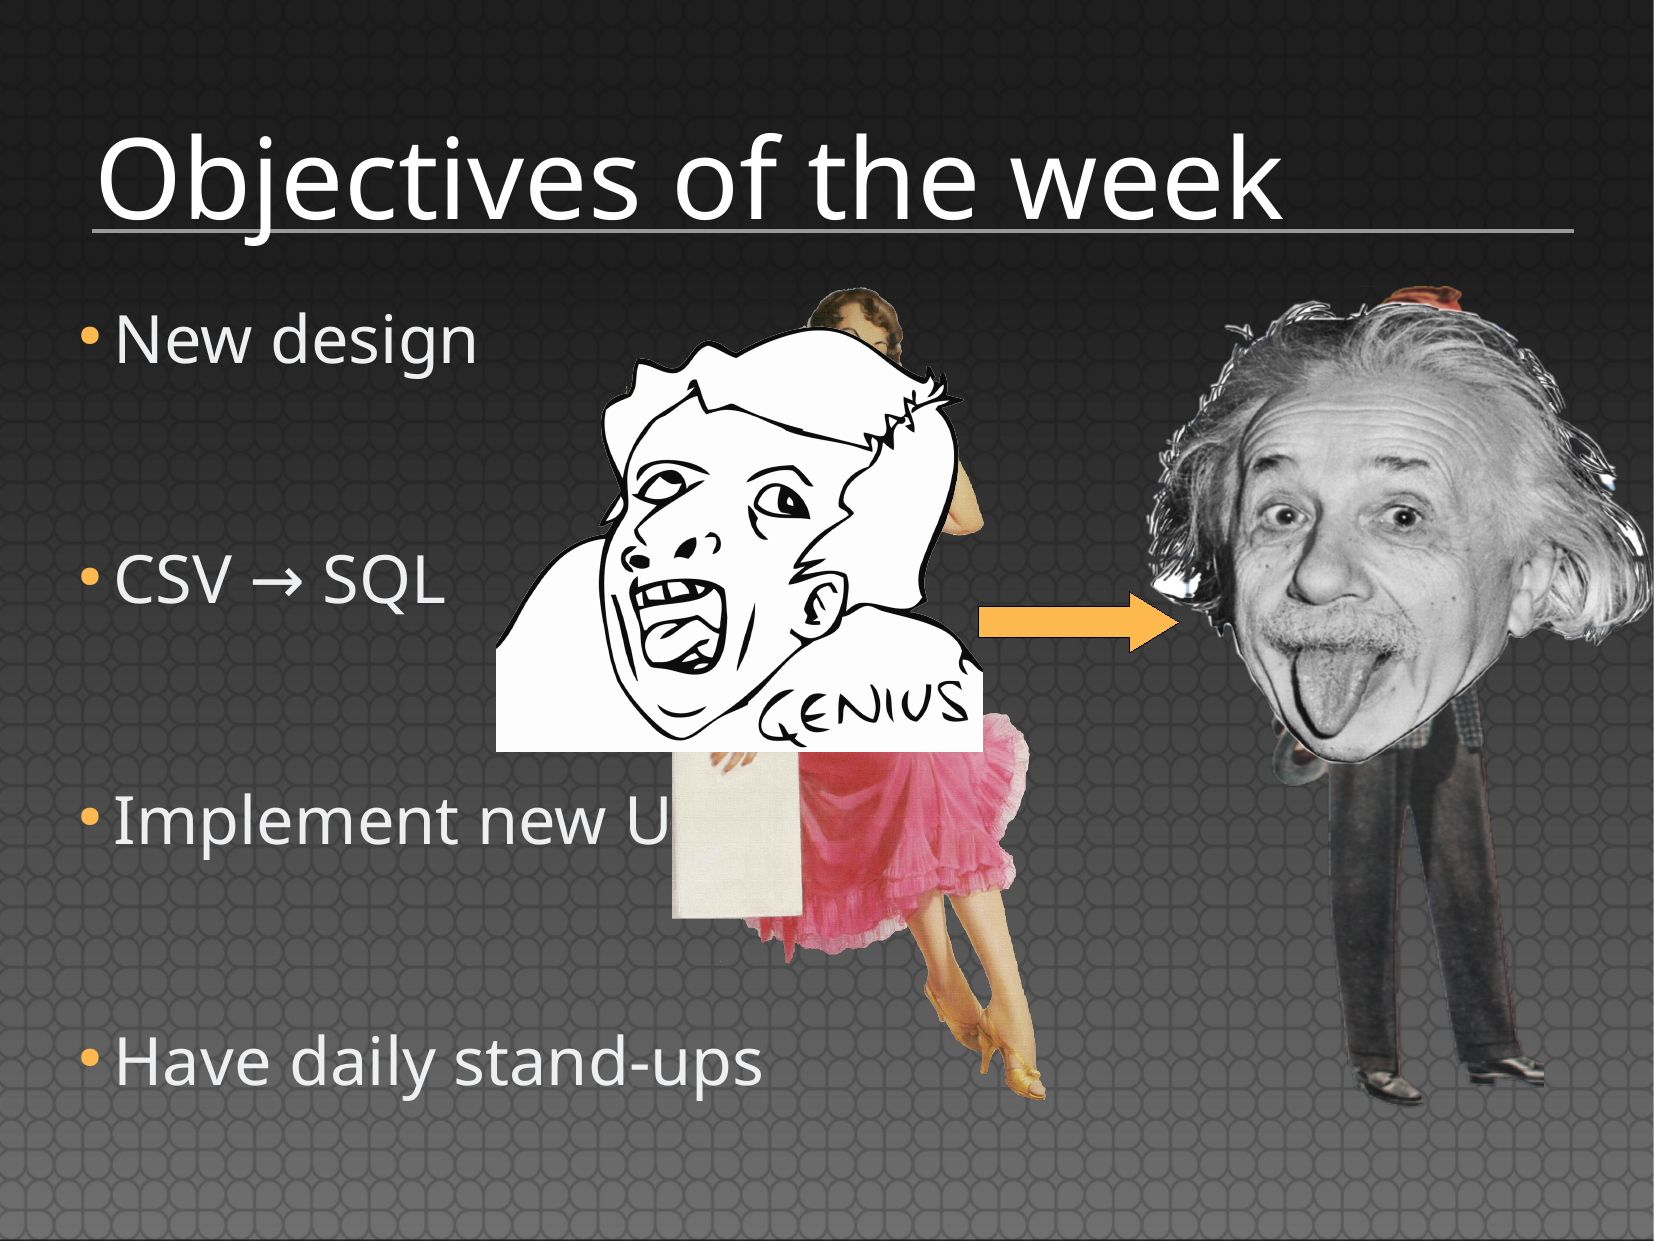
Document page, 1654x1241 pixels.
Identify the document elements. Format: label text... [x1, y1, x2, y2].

title Objectives of the week [94, 100, 1426, 251]
text_box [983, 591, 1145, 653]
picture [0, 0, 1654, 1241]
list New design CSV → SQL Implement new User Stories Have daily stand-ups [1111, 292, 1224, 606]
list New design CSV → SQL Implement new User Stories Have daily stand-ups [78, 292, 1497, 1167]
